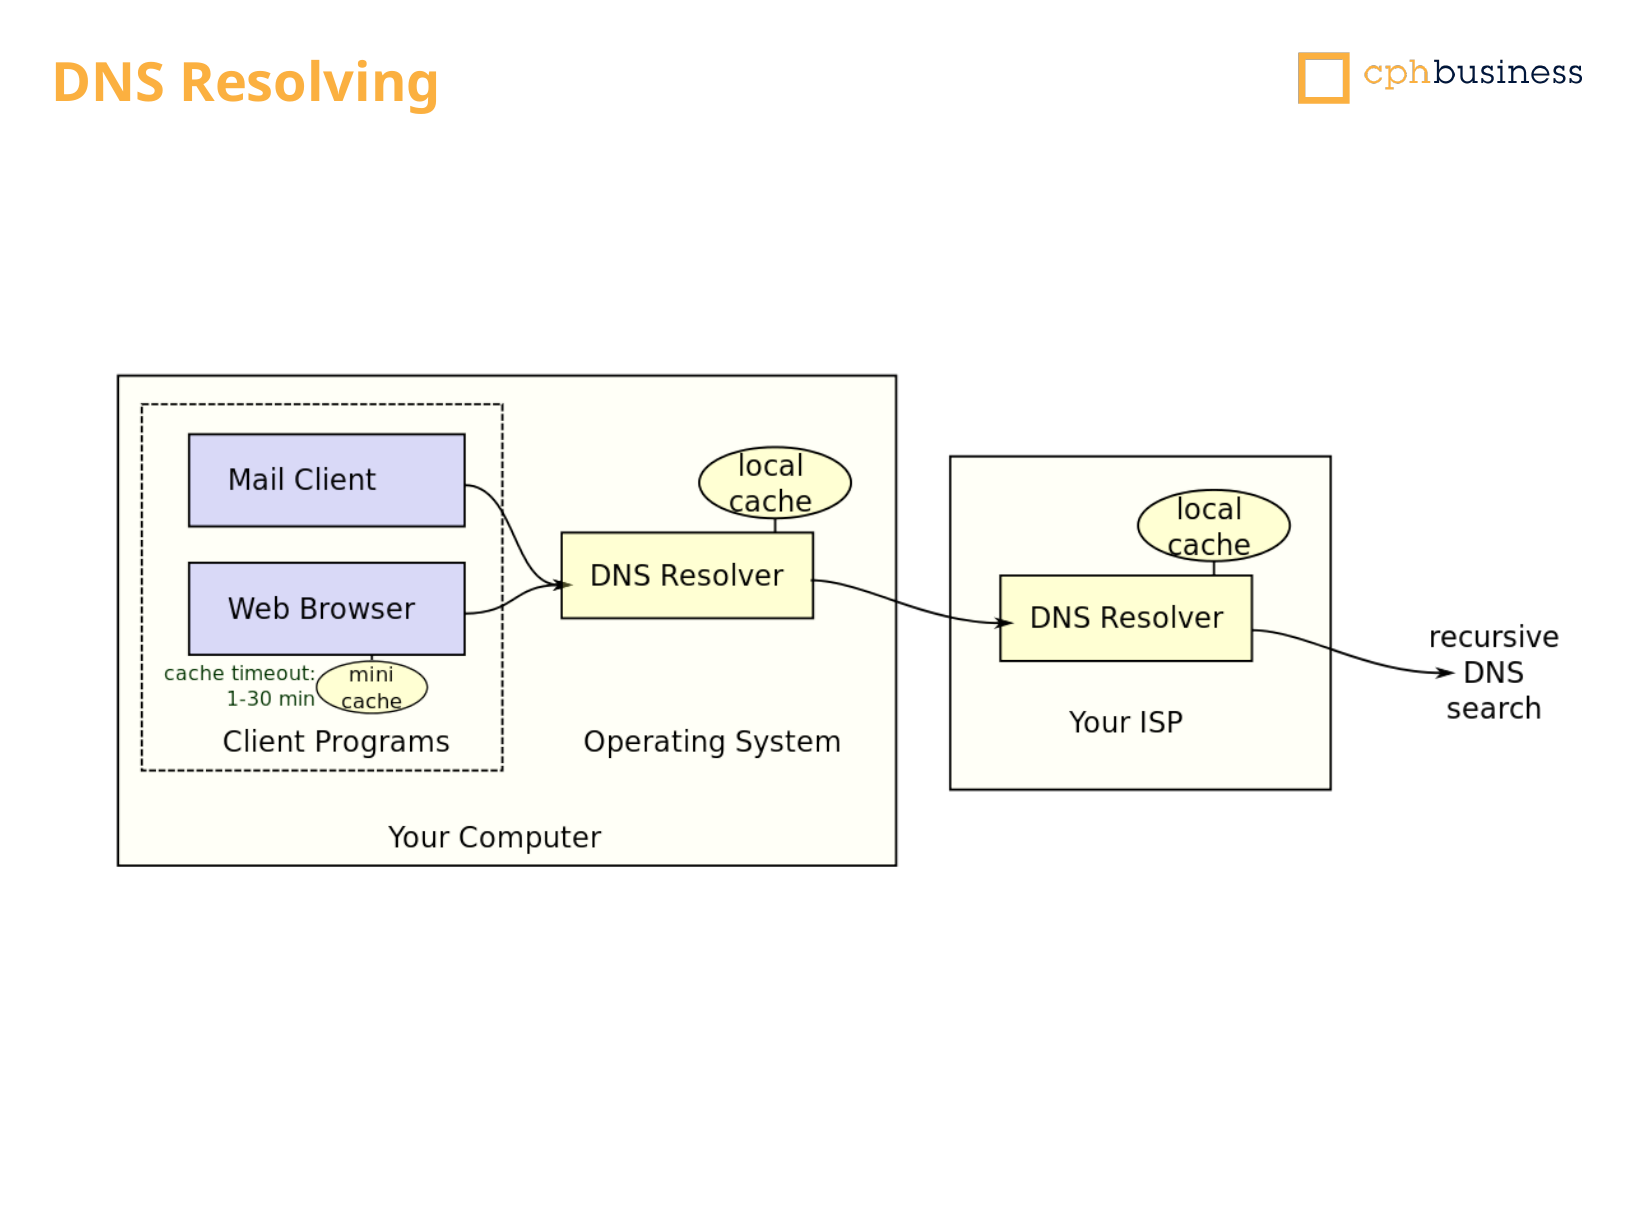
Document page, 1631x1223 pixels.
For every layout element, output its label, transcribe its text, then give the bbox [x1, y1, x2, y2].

picture [2, 287, 1631, 941]
picture [1247, 1, 1631, 155]
text_box DNS Resolving [36, 39, 1293, 163]
